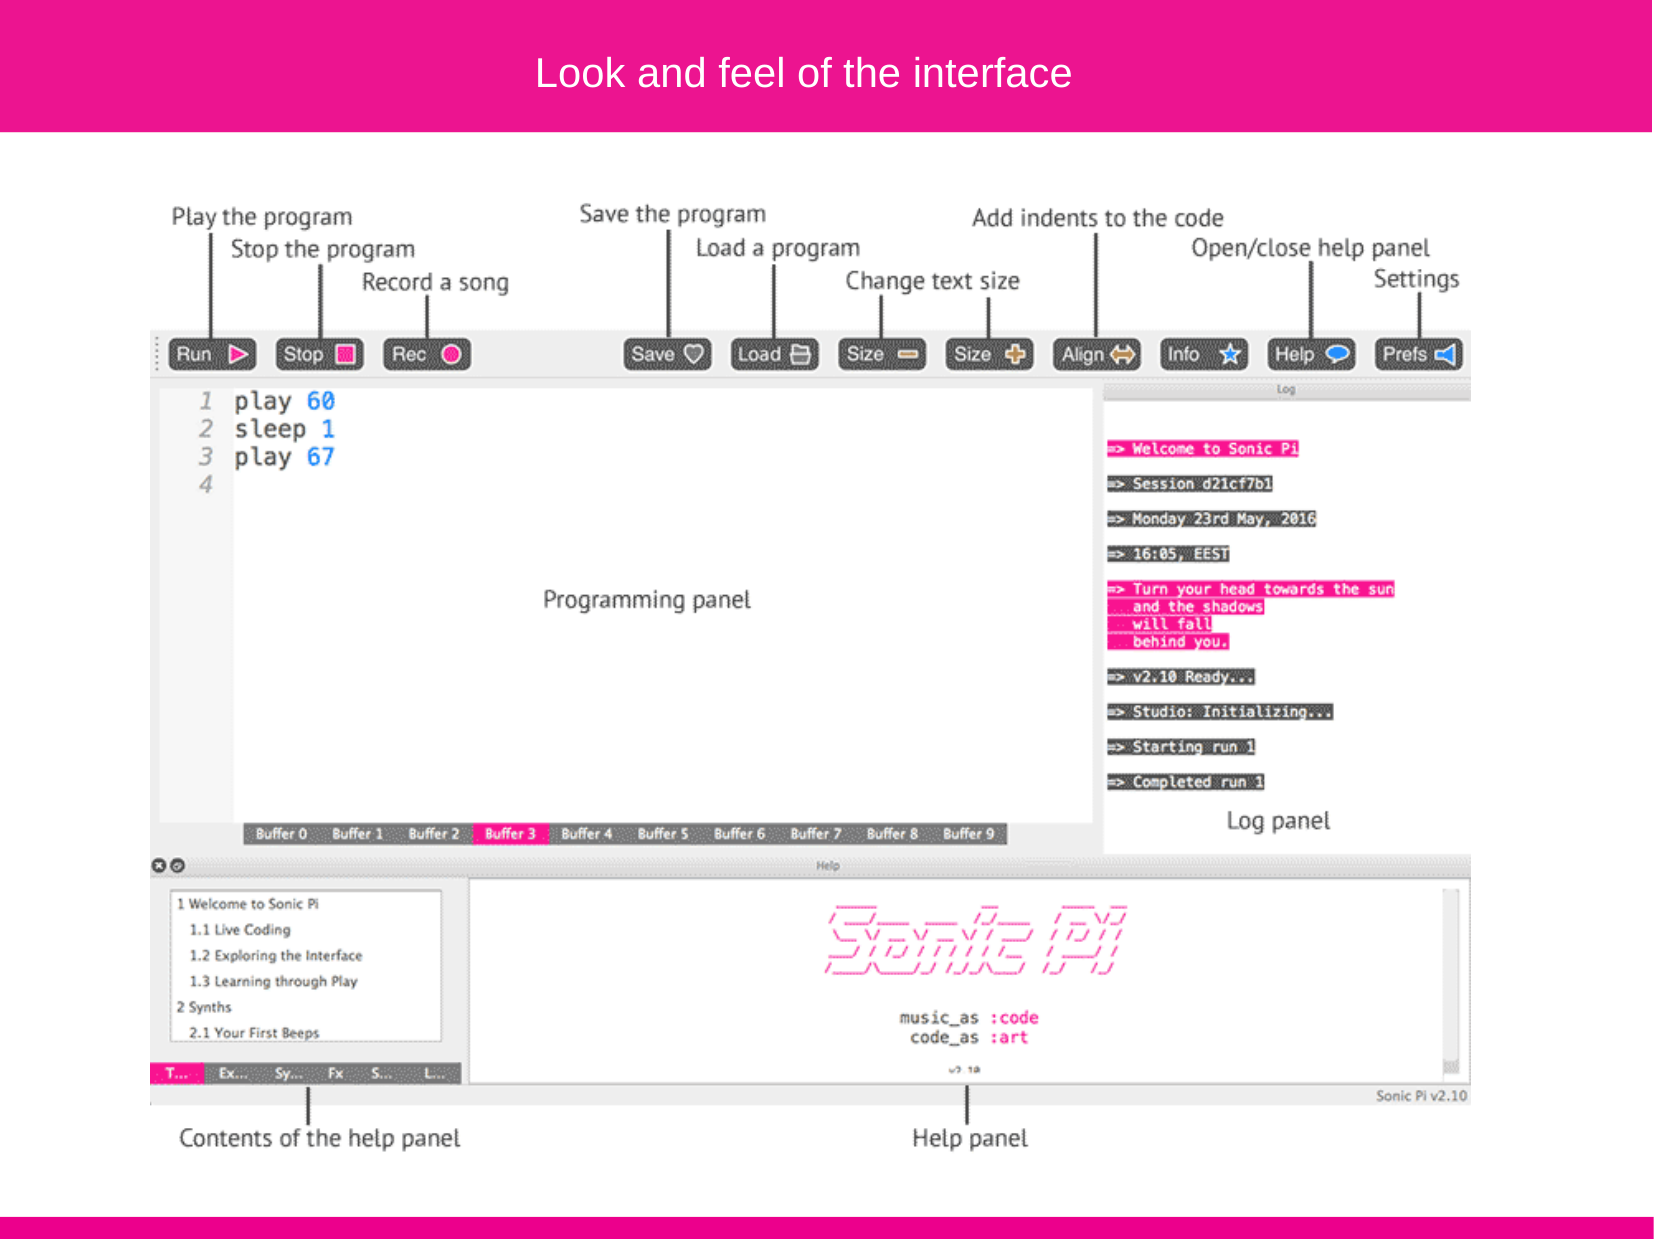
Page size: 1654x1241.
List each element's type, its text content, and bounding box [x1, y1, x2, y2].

title Look and feel of the interface [60, 30, 1549, 116]
picture [0, 0, 1654, 1241]
